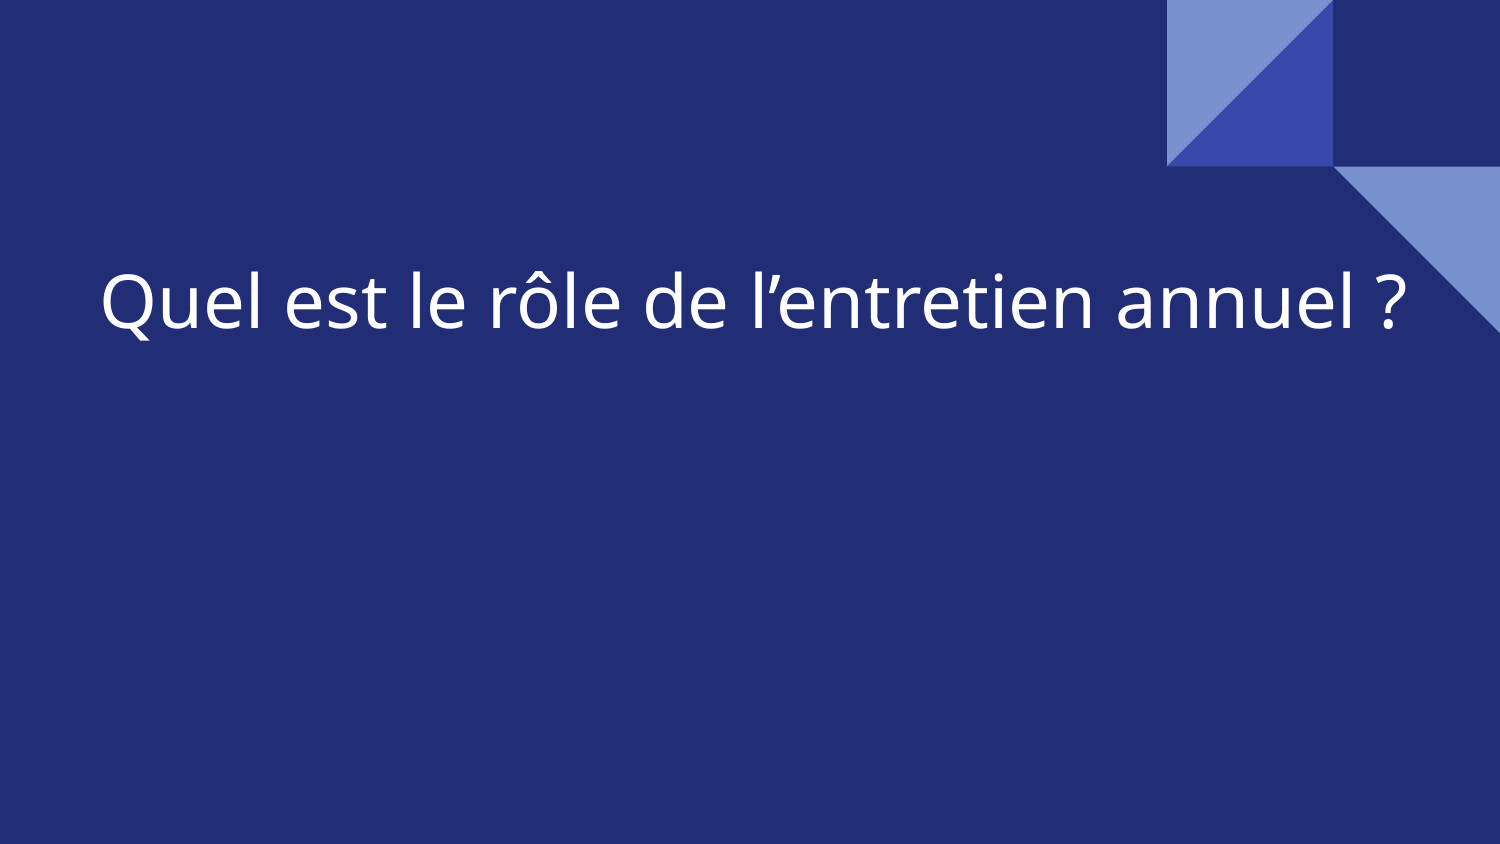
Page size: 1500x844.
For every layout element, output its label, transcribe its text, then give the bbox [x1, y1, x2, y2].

title Quel est le rôle de l’entretien annuel ? [84, 212, 1482, 366]
